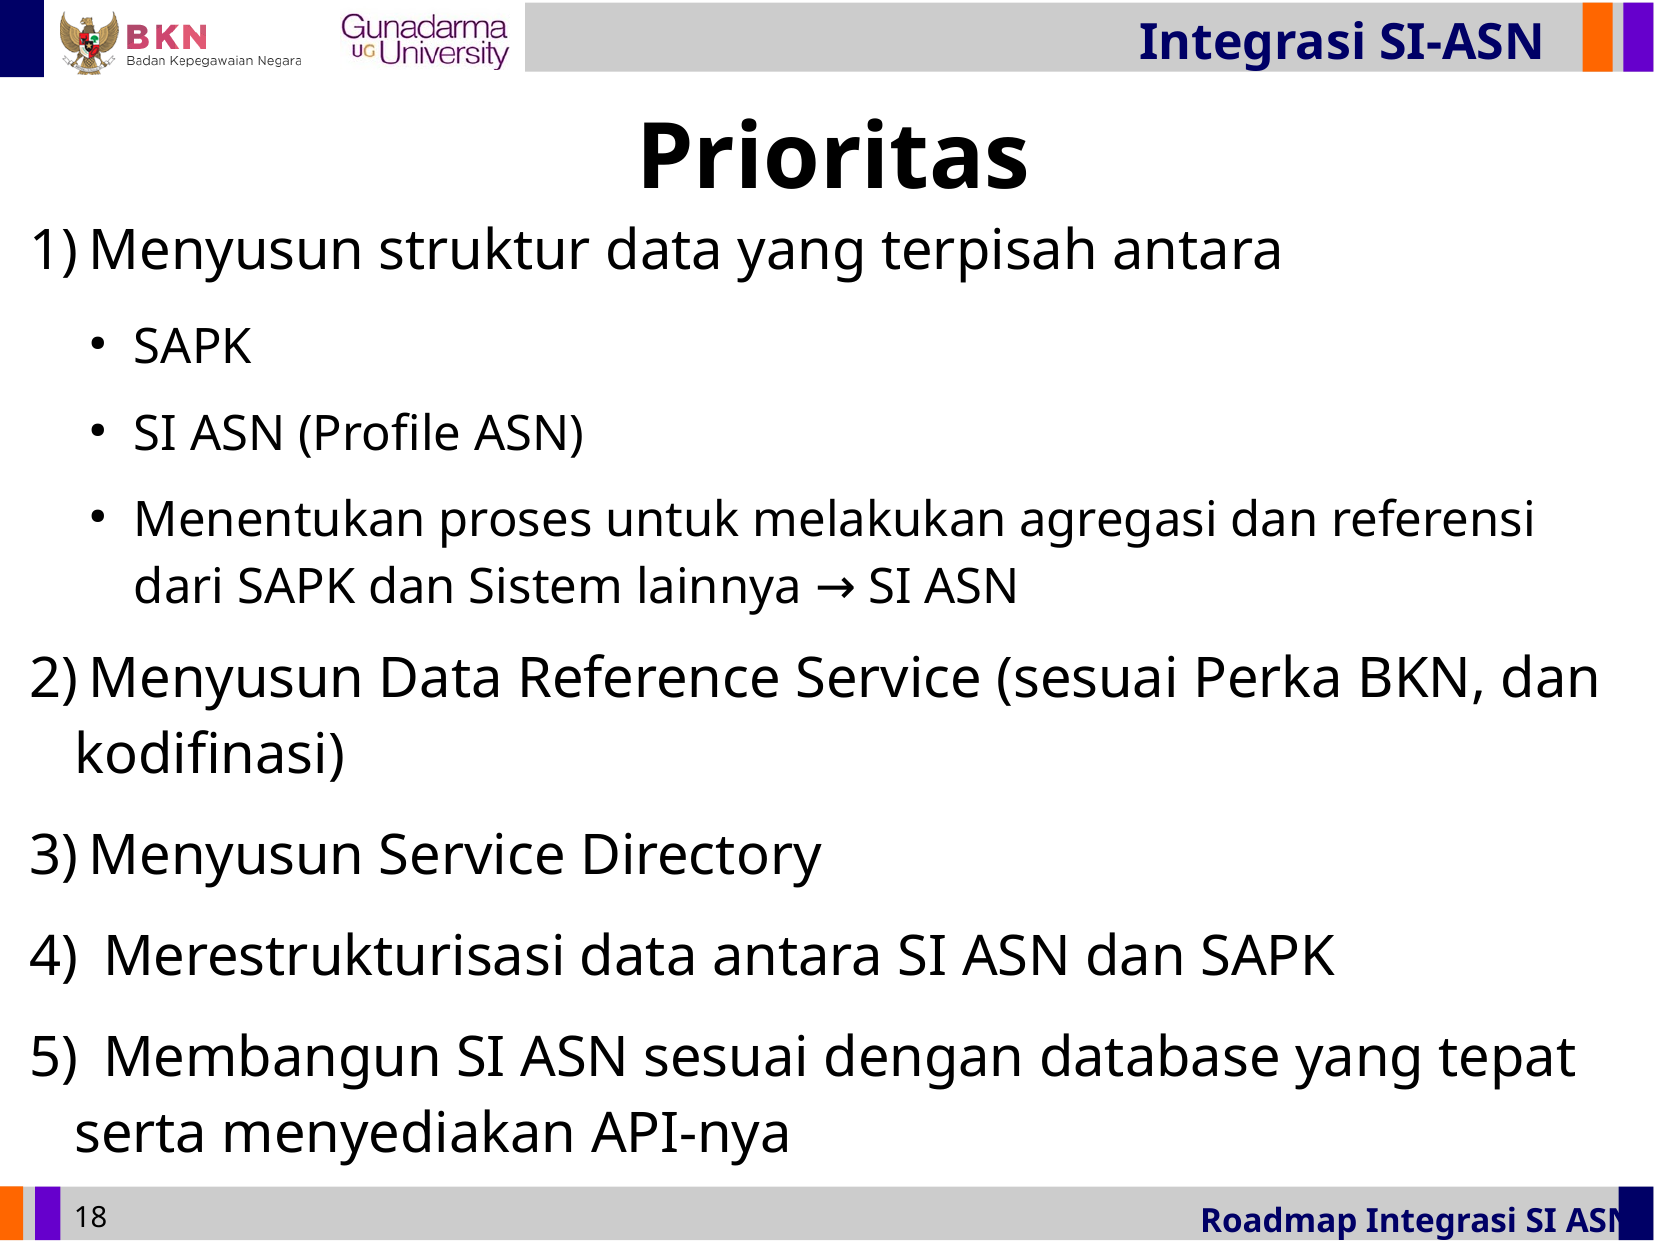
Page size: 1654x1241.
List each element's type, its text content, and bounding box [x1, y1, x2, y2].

title Prioritas [77, 90, 1591, 210]
picture [60, 11, 301, 75]
list Menyusun struktur data yang terpisah antara SAPK SI ASN (Profile ASN) Menentukan proses untuk melakukan agregasi dan referensi dari SAPK dan Sistem lainnya → SI ASN Menyusun Data Reference Service (sesuai Perka BKN, dan kodifinasi) Menyusun Service Directory Merestrukturisasi data antara SI ASN dan SAPK Membangun SI ASN sesuai dengan database yang tepat serta menyediakan API-nya [14, 210, 1630, 1176]
picture [340, 0, 510, 70]
